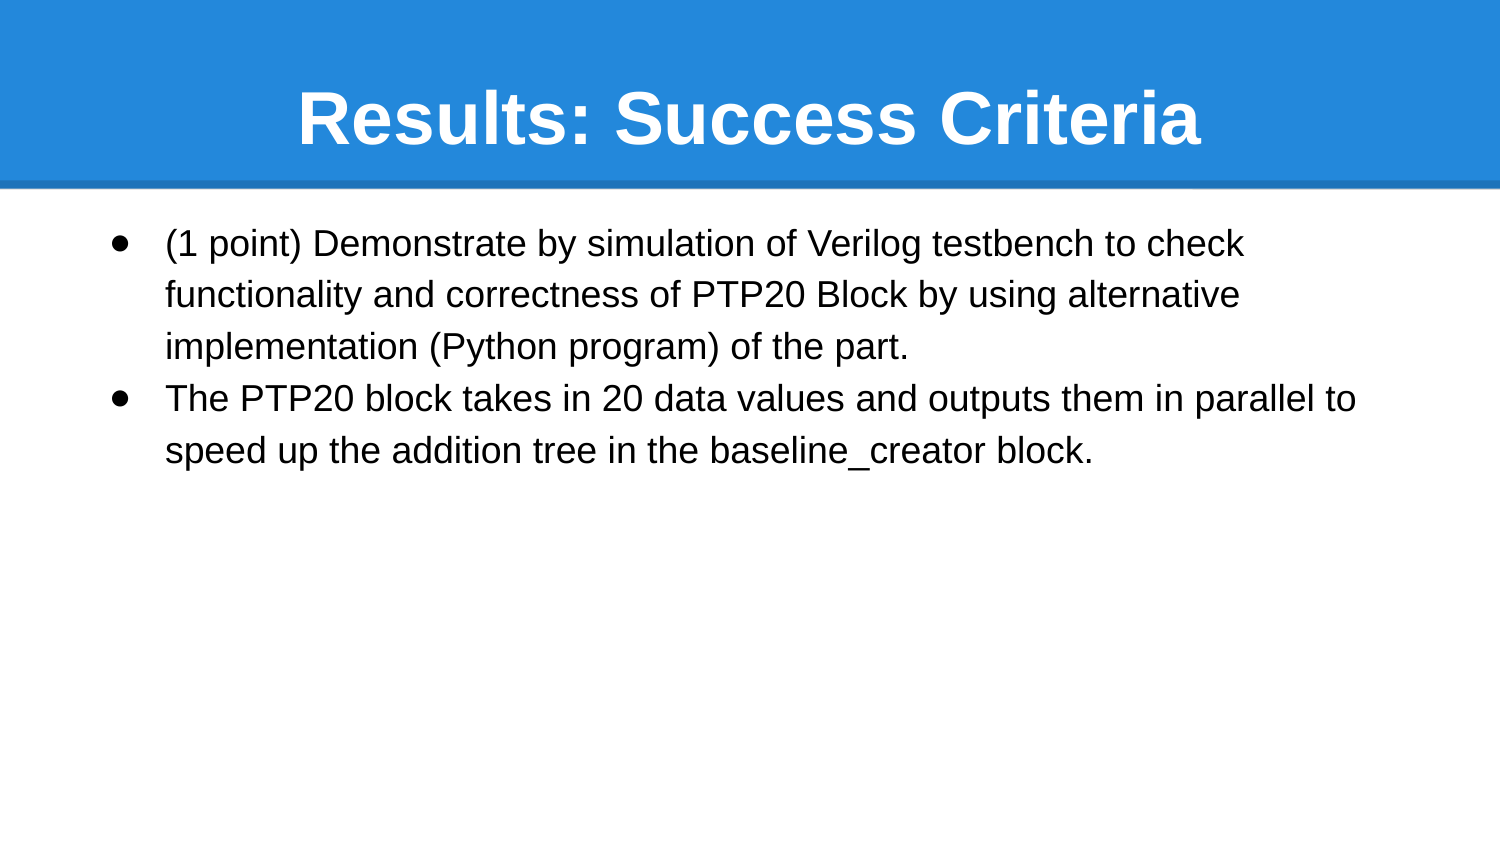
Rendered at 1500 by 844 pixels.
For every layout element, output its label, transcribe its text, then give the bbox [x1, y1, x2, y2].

title Results: Success Criteria [75, 33, 1425, 175]
list (1 point) Demonstrate by simulation of Verilog testbench to check functionality and correctness of PTP20 Block by using alternative implementation (Python program) of the part. The PTP20 block takes in 20 data values and outputs them in parallel to speed up the addition tree in the baseline_creator block. [75, 196, 1425, 808]
